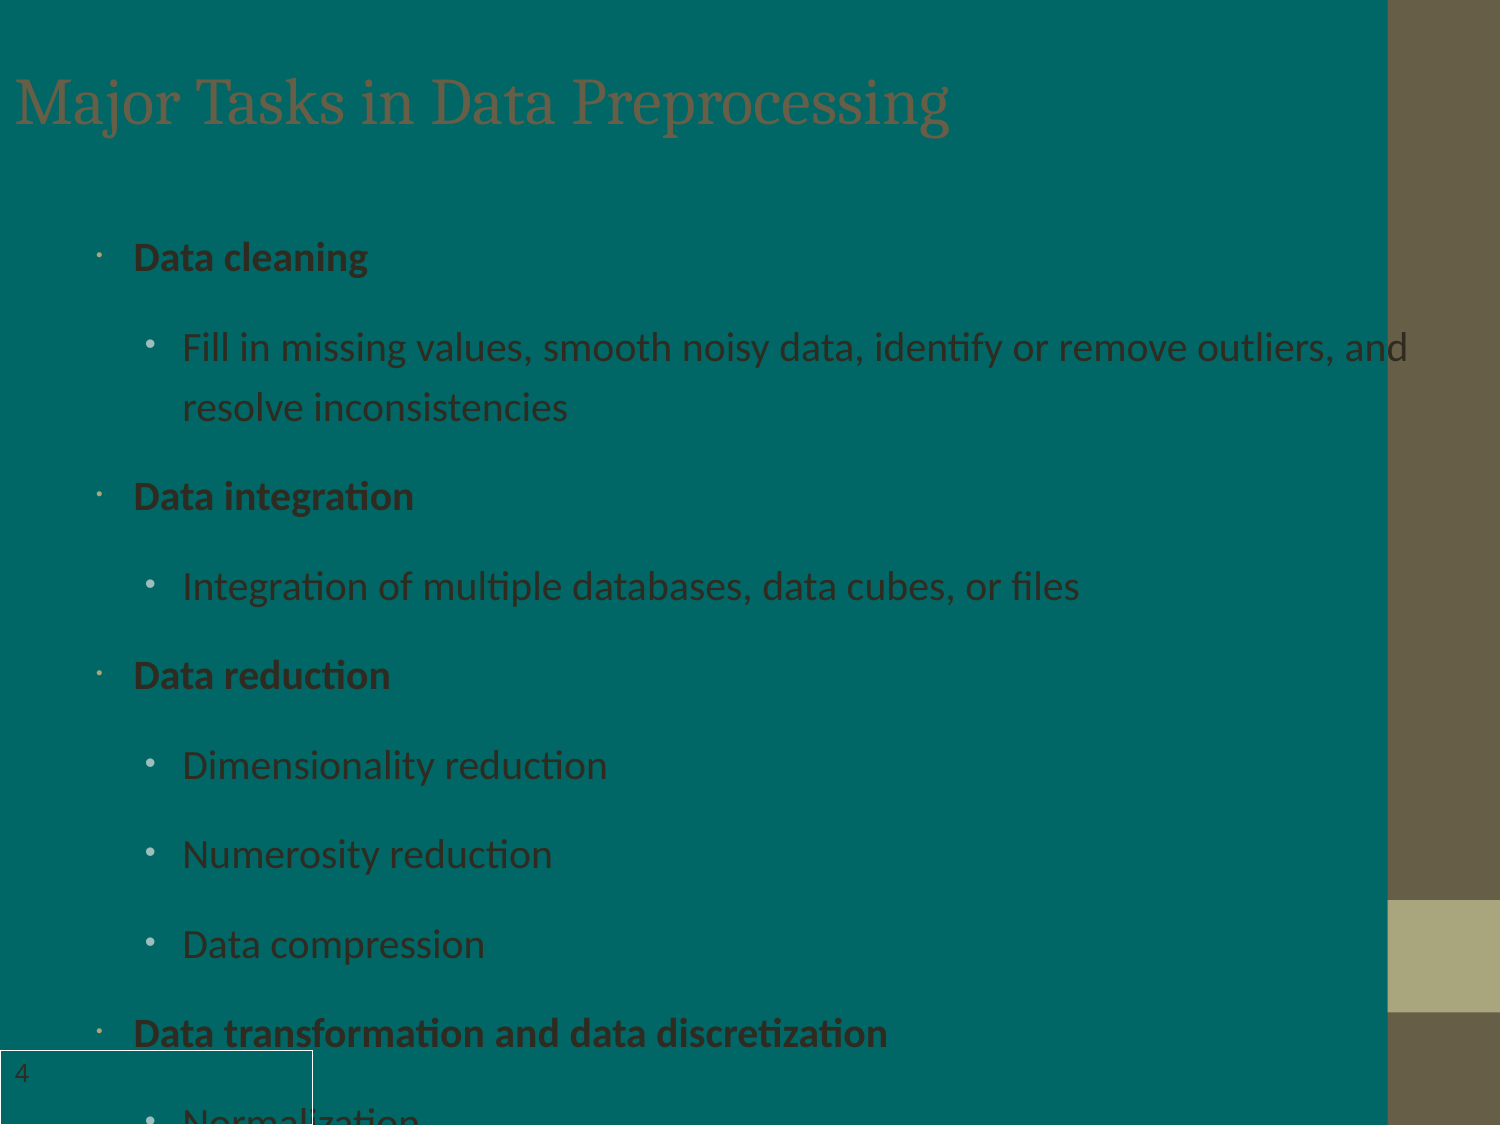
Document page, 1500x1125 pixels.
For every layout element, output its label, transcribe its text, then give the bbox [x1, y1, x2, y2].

list Data cleaning Fill in missing values, smooth noisy data, identify or remove outliers, and resolve inconsistencies Data integration Integration of multiple databases, data cubes, or files Data reduction Dimensionality reduction Numerosity reduction Data compression Data transformation and data discretization Normalization Concept hierarchy generation [62, 212, 1425, 1050]
title Major Tasks in Data Preprocessing [0, 50, 1500, 163]
slide_number <number> [0, 1050, 313, 1125]
